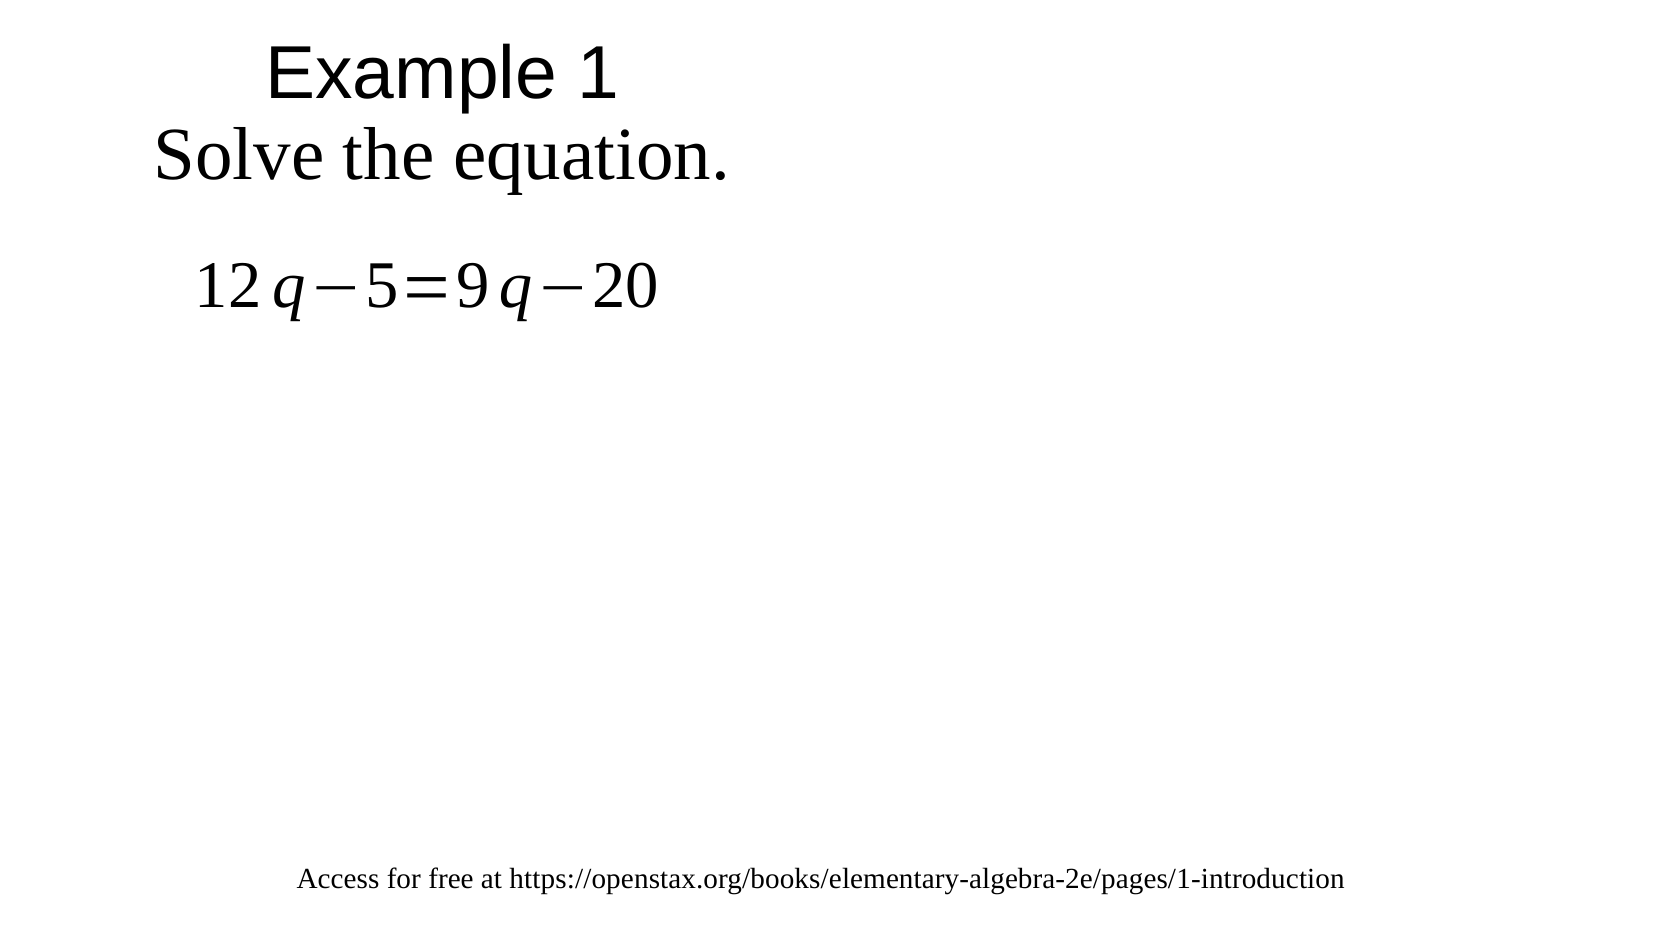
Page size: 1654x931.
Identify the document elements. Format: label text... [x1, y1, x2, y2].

list Solve the equation. [82, 112, 809, 863]
title Example 1 [82, 18, 824, 127]
chart [194, 236, 662, 327]
